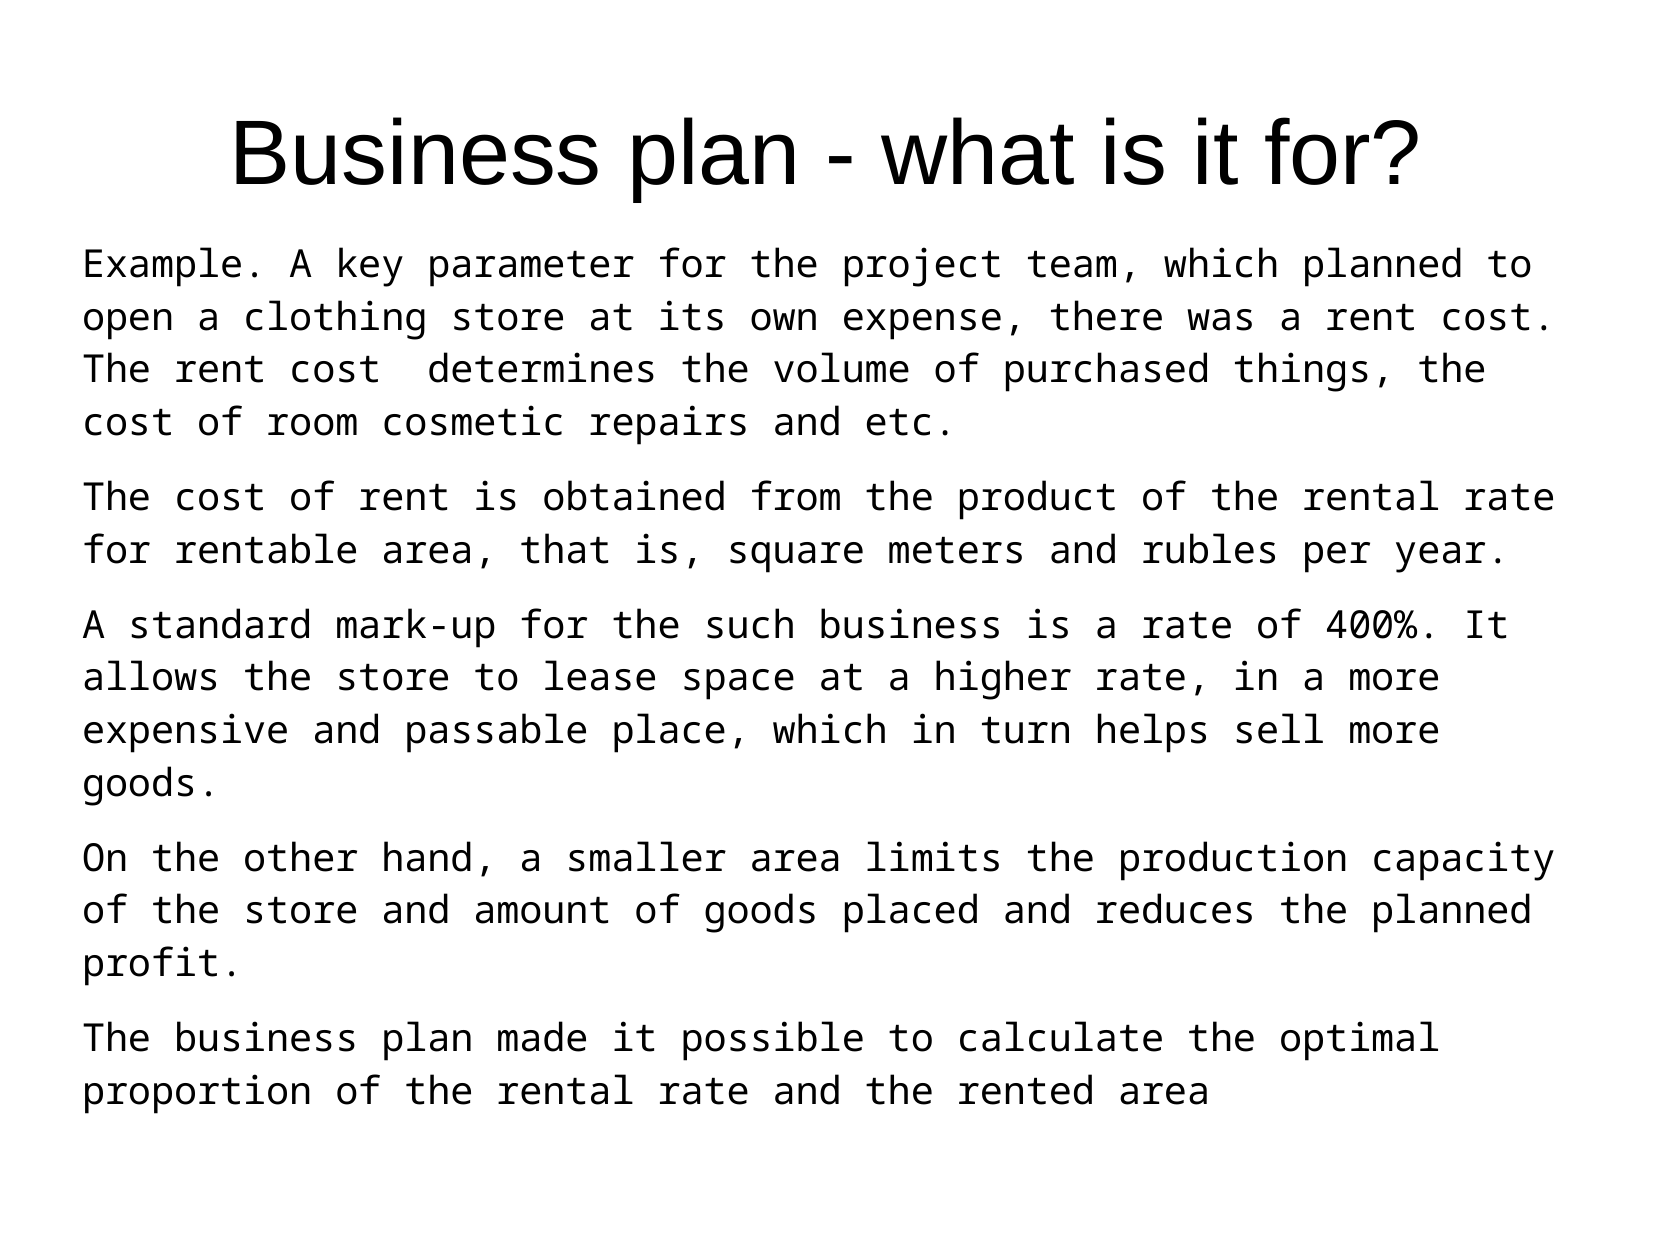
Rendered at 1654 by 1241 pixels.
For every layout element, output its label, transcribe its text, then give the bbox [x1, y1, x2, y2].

list Example. A key parameter for the project team, which planned to open a clothing store at its own expense, there was a rent cost. The rent cost determines the volume of purchased things, the cost of room cosmetic repairs and etc. The cost of rent is obtained from the product of the rental rate for rentable area, that is, square meters and rubles per year. A standard mark-up for the such business is a rate of 400%. It allows the store to lease space at a higher rate, in a more expensive and passable place, which in turn helps sell more goods. On the other hand, a smaller area limits the production capacity of the store and amount of goods placed and reduces the planned profit. The business plan made it possible to calculate the optimal proportion of the rental rate and the rented area [82, 236, 1571, 1170]
title Business plan - what is it for? [82, 49, 1571, 236]
